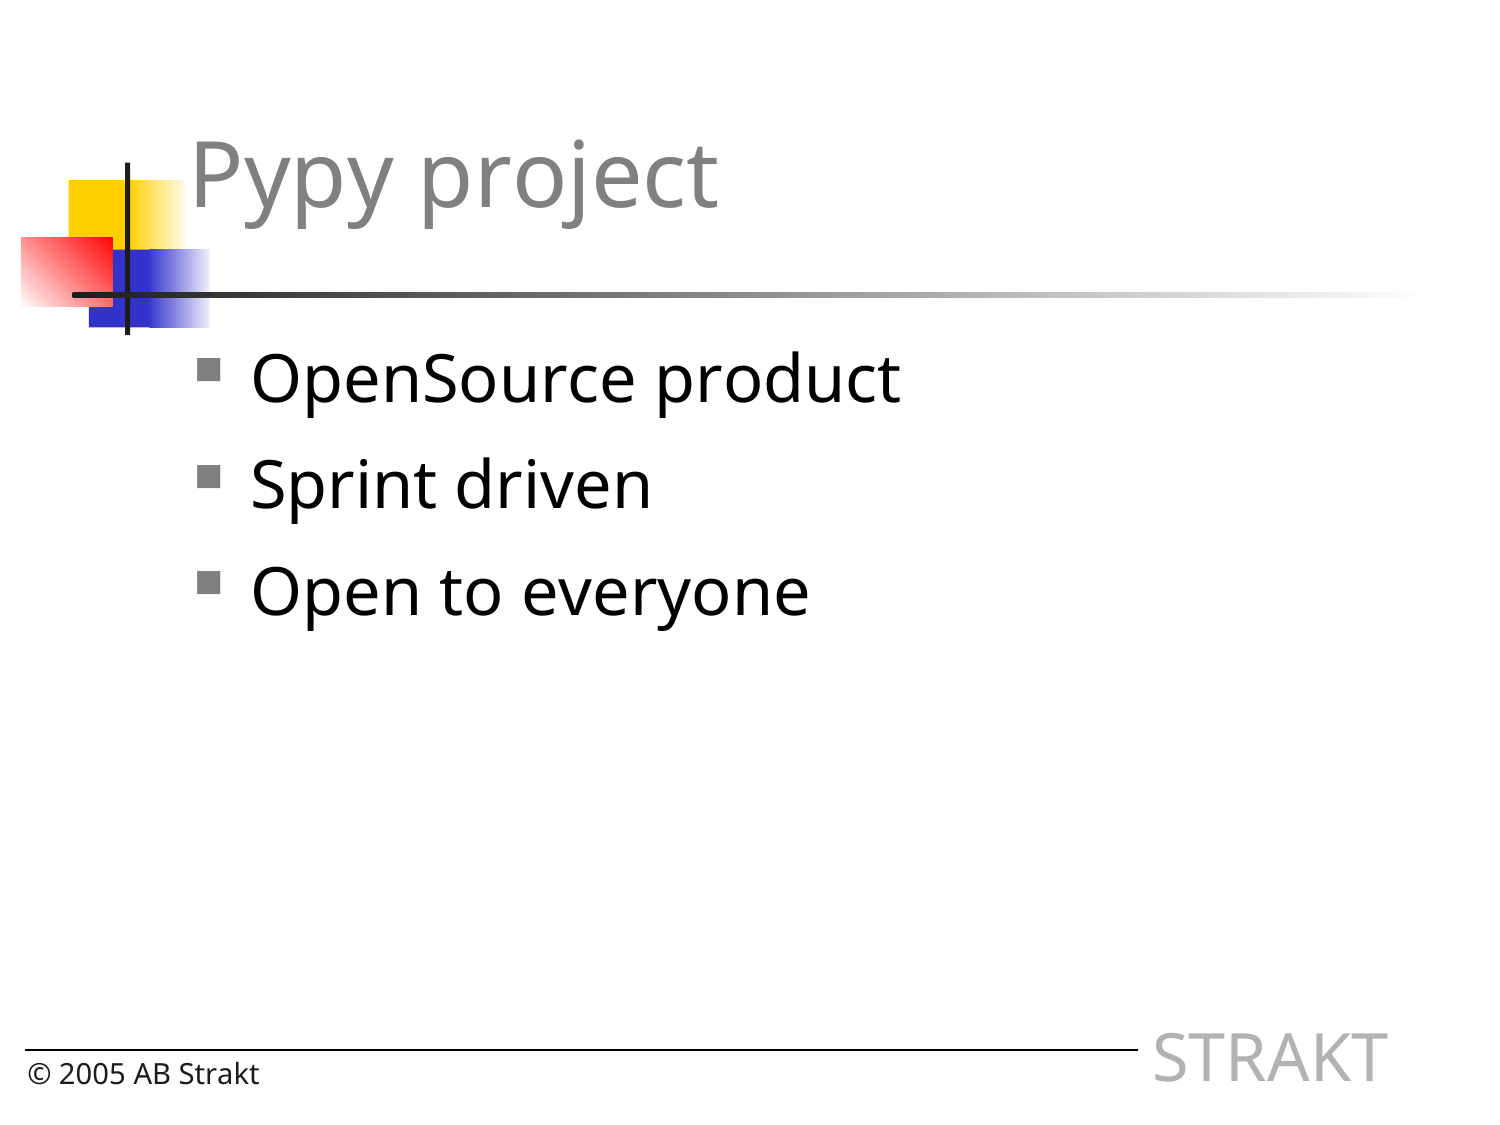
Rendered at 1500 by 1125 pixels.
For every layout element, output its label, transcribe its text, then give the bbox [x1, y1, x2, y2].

title Pypy project [188, 53, 1468, 289]
list OpenSource product Sprint driven Open to everyone [193, 331, 1469, 1007]
